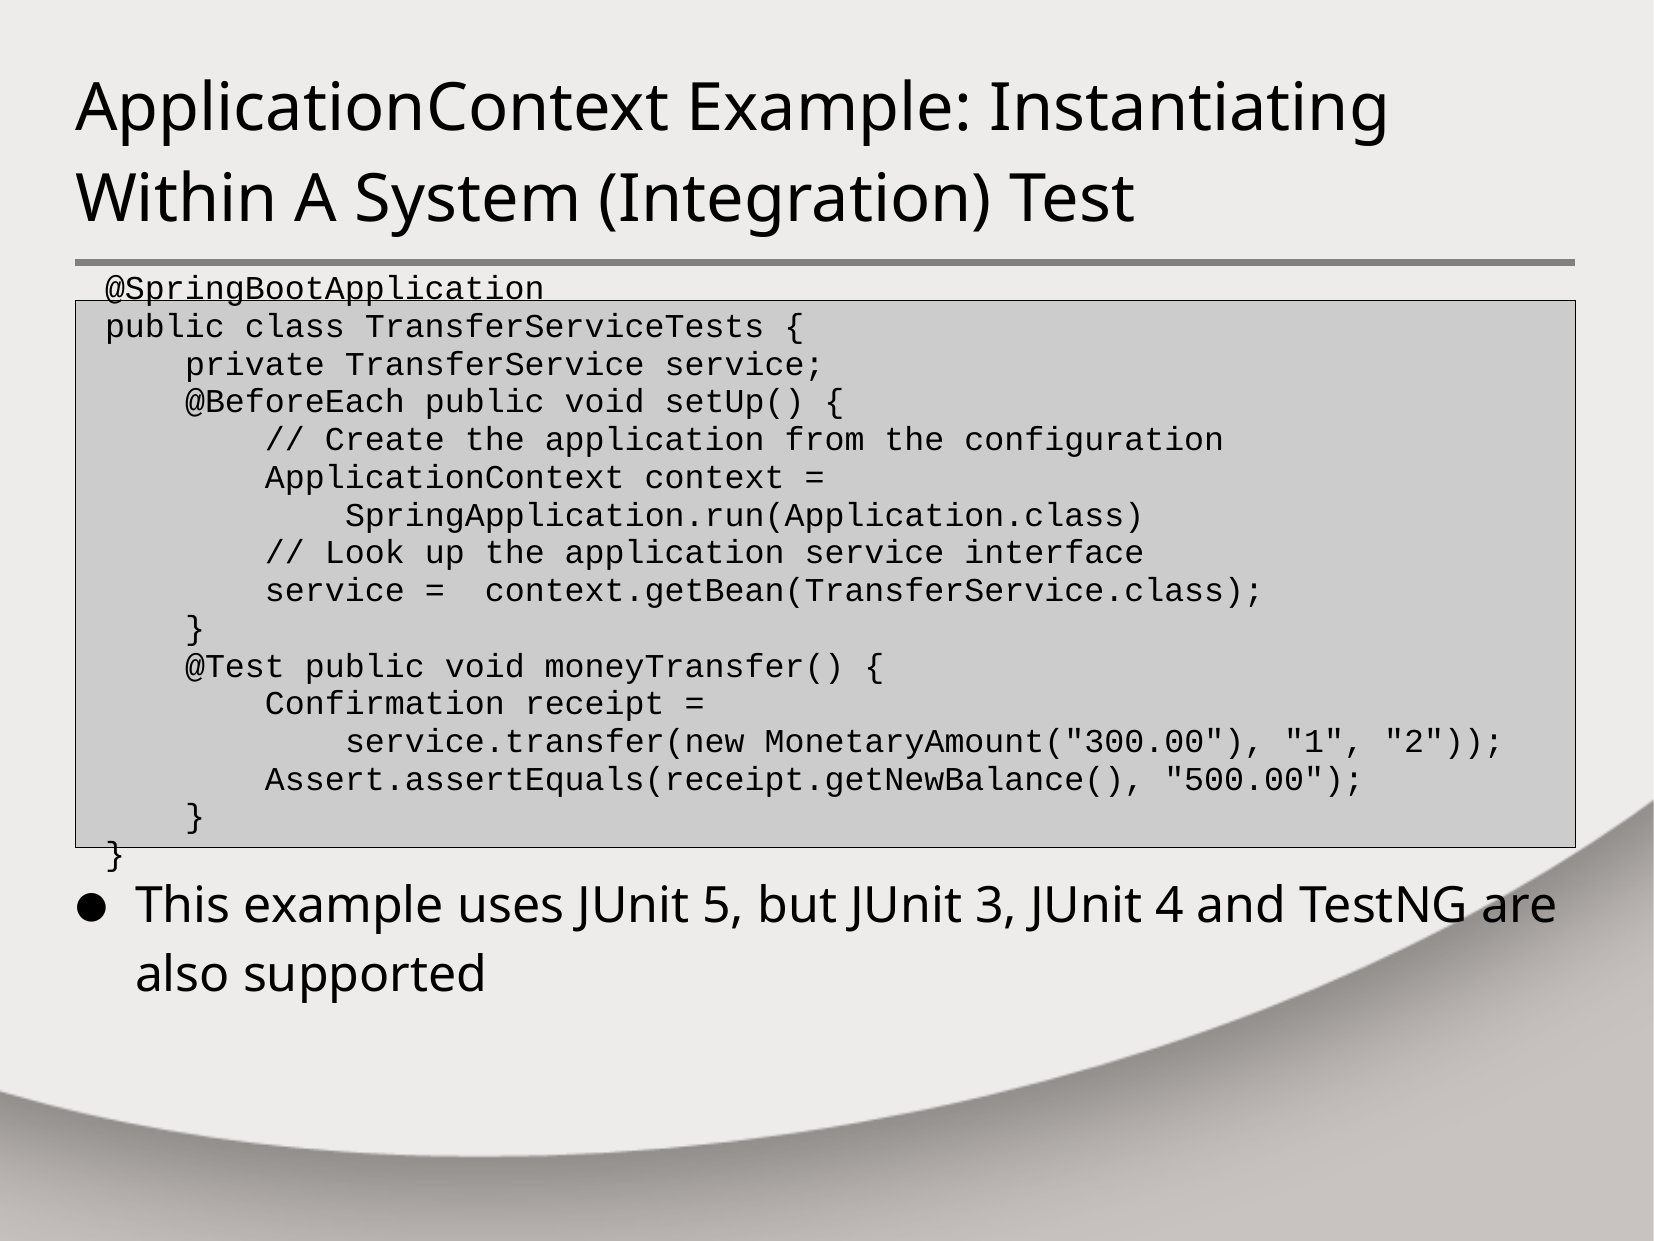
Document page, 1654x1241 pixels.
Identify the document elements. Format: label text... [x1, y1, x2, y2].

picture [0, 0, 1654, 1241]
title ApplicationContext Example: Instantiating Within A System (Integration) Test [75, 75, 1576, 226]
list This example uses JUnit 5, but JUnit 3, JUnit 4 and TestNG are also supported [75, 300, 1575, 1163]
